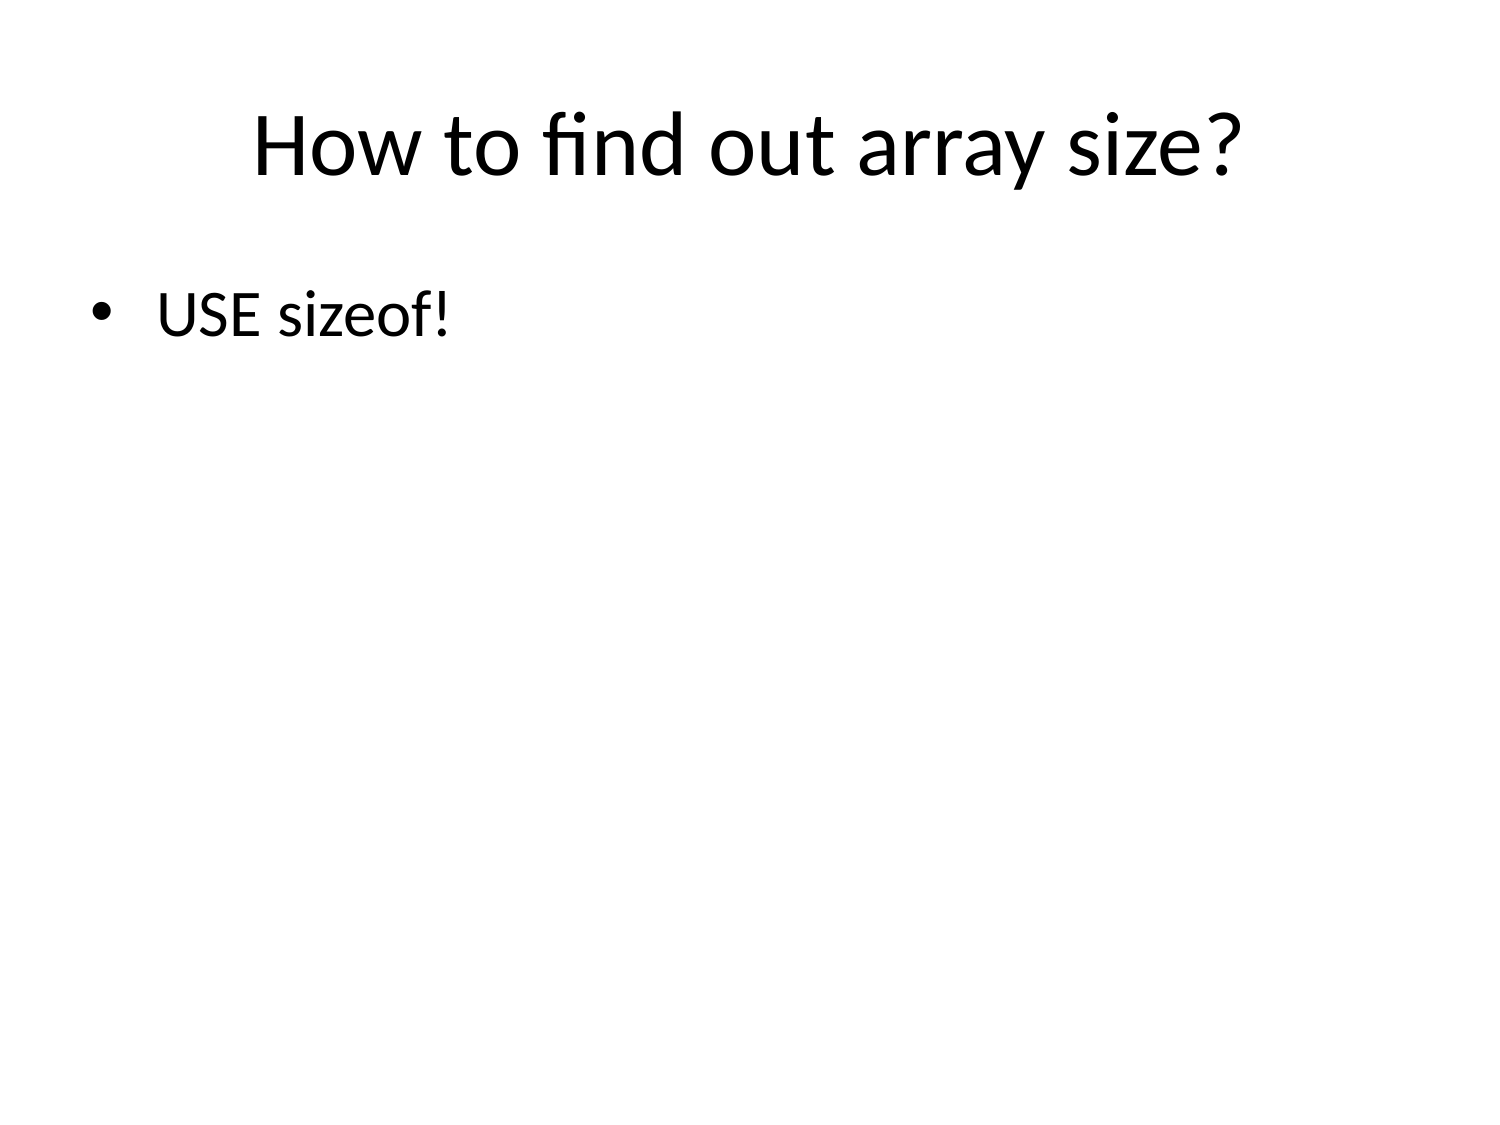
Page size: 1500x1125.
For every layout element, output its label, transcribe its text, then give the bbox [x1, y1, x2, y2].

title How to find out array size? [75, 45, 1425, 233]
list USE sizeof! [75, 262, 1425, 1005]
